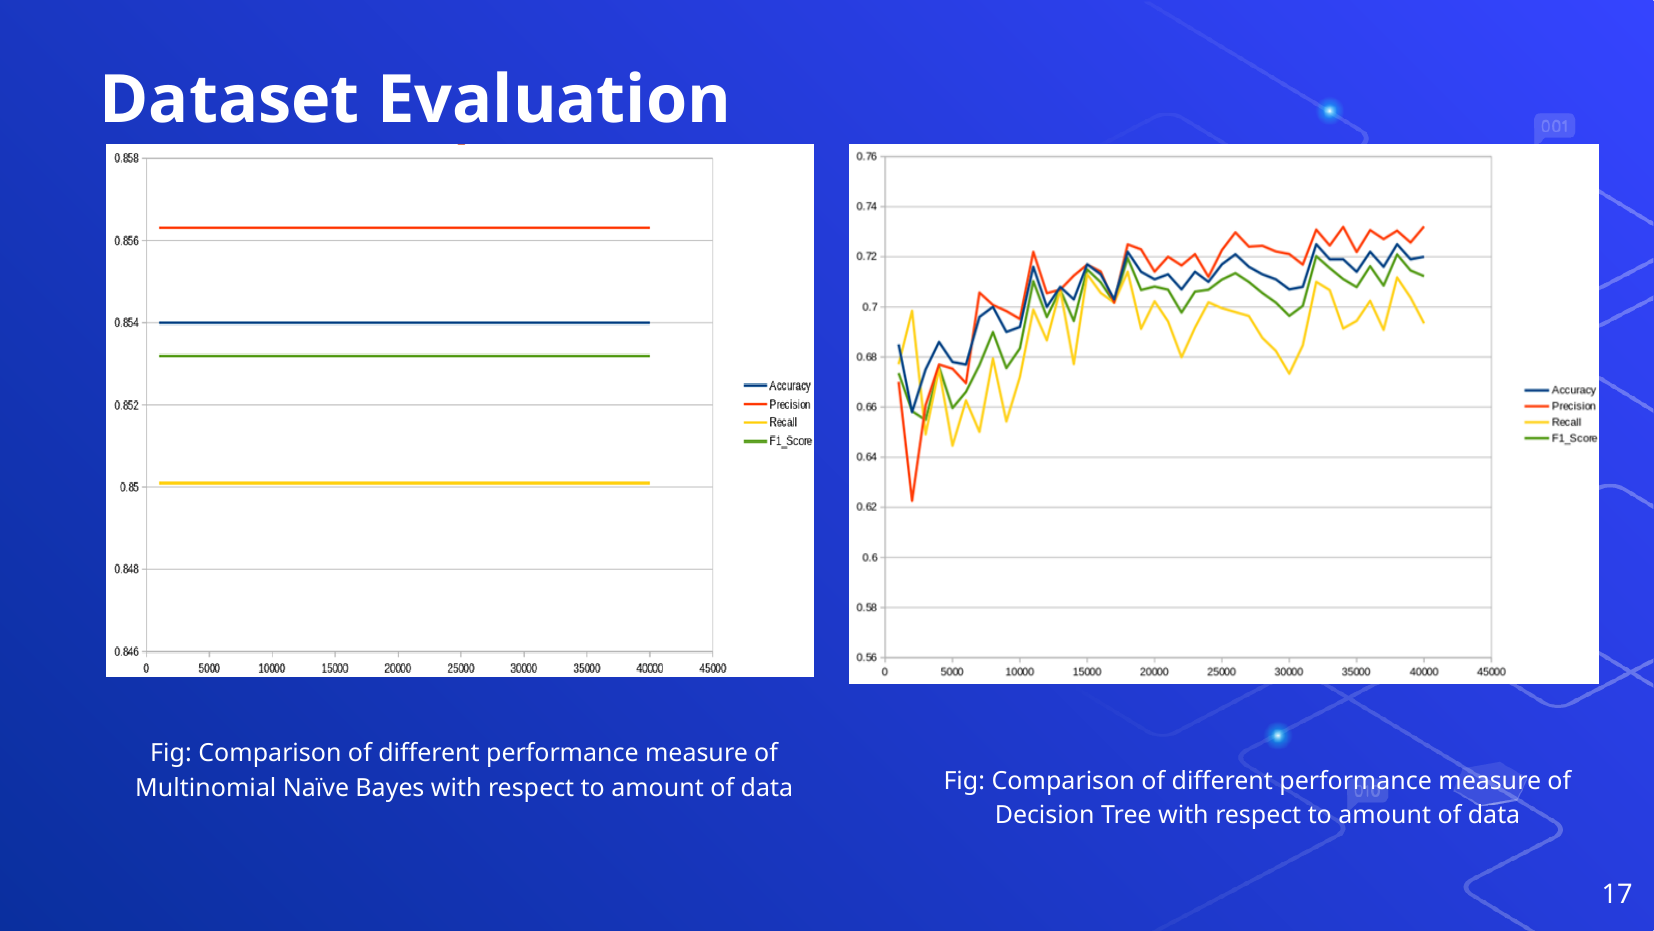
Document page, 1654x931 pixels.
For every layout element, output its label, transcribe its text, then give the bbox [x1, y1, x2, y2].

slide_number <number> [1533, 858, 1633, 931]
subtitle Fig: Comparison of different performance measure of Decision Tree with respect to amount of data [908, 760, 1607, 887]
picture [0, 0, 1654, 931]
subtitle Fig: Comparison of different performance measure of Multinomial Naïve Bayes with respect to amount of data [115, 732, 814, 859]
title Dataset Evaluation [99, 0, 1187, 136]
